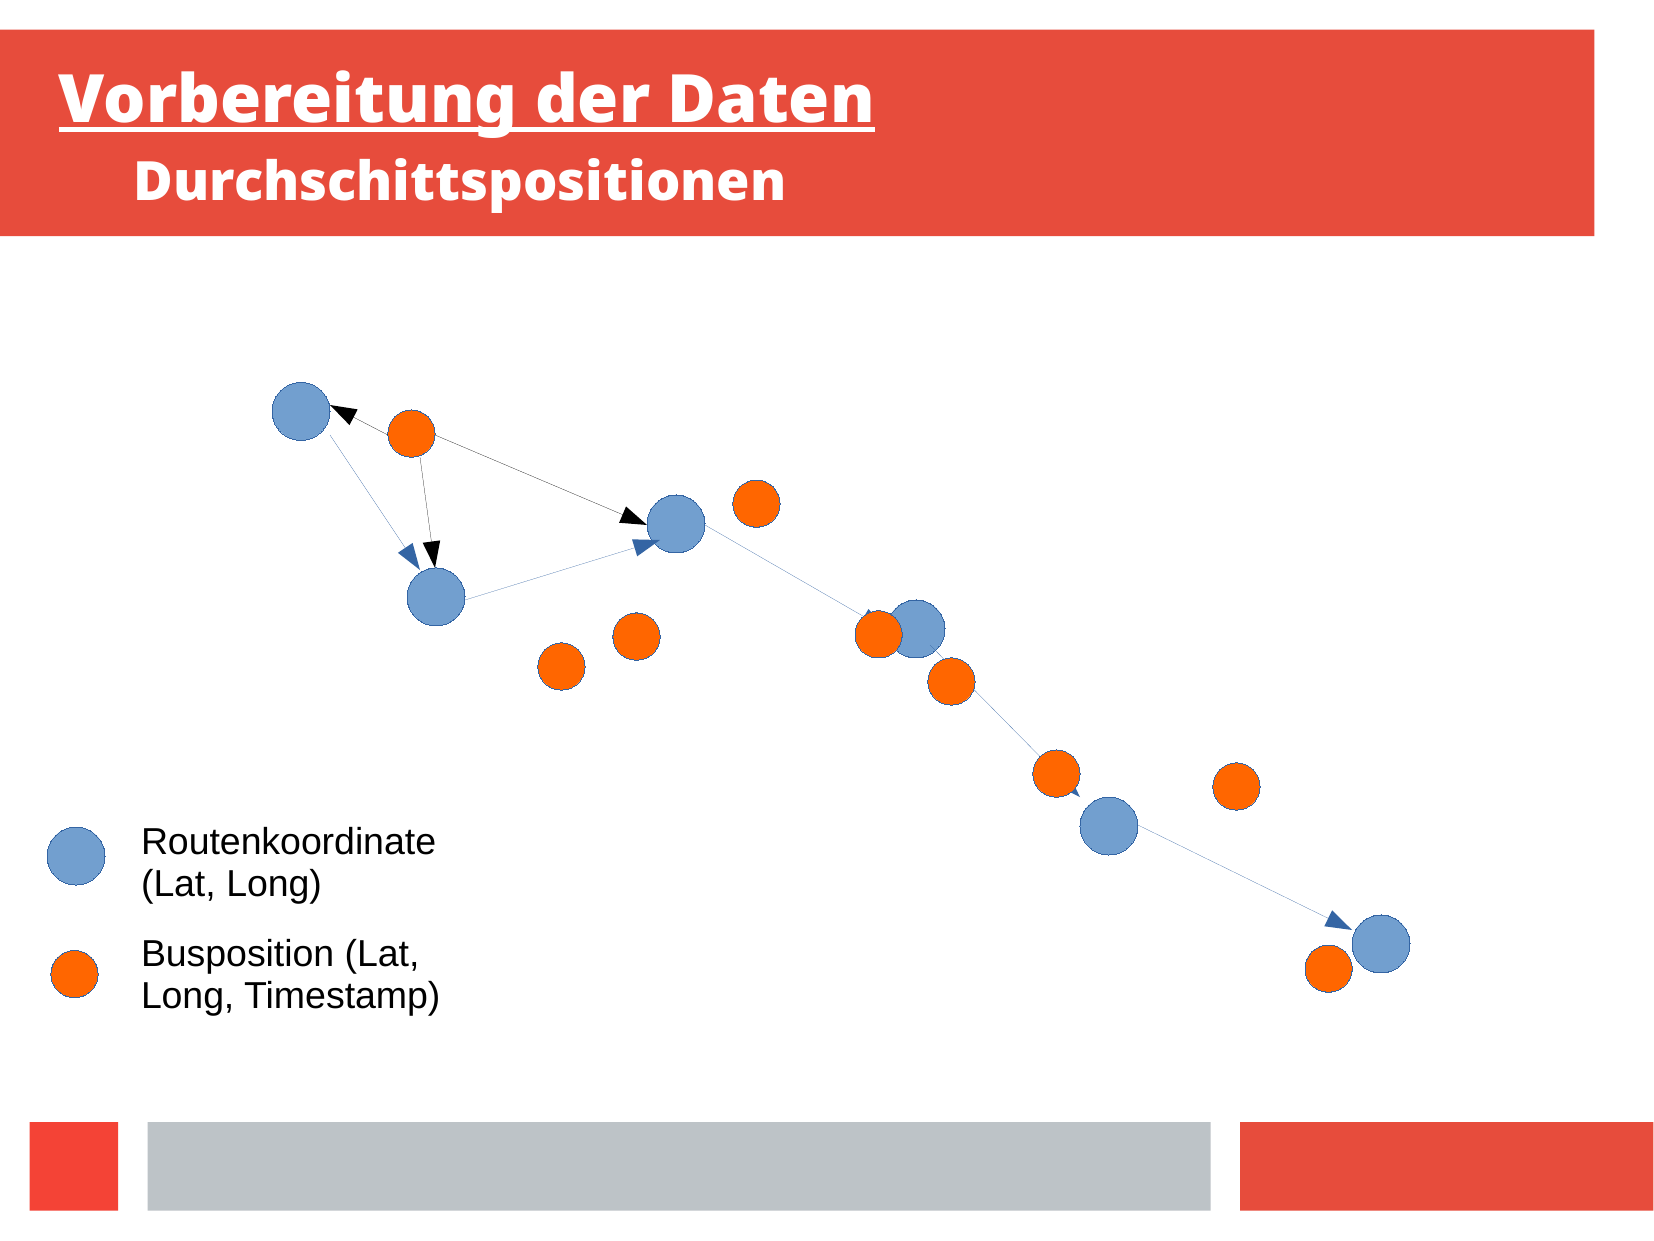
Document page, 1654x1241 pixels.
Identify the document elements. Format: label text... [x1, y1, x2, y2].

text_box [47, 827, 106, 886]
text_box [927, 657, 976, 706]
text_box [387, 409, 436, 458]
text_box Routenkoordinate (Lat, Long) [126, 813, 502, 912]
text_box Busposition (Lat, Long, Timestamp) [126, 925, 502, 1025]
text_box [1305, 945, 1353, 993]
text_box [1212, 762, 1261, 811]
text_box [1079, 797, 1138, 856]
text_box [855, 599, 946, 658]
text_box [50, 950, 99, 998]
text_box [272, 382, 331, 441]
title Vorbereitung der Daten Durchschittspositionen [59, 51, 1595, 215]
text_box [1032, 749, 1081, 798]
text_box [537, 642, 586, 691]
text_box [407, 567, 466, 626]
text_box [1352, 914, 1411, 973]
text_box [732, 480, 781, 528]
text_box [612, 612, 661, 661]
text_box [647, 494, 706, 553]
